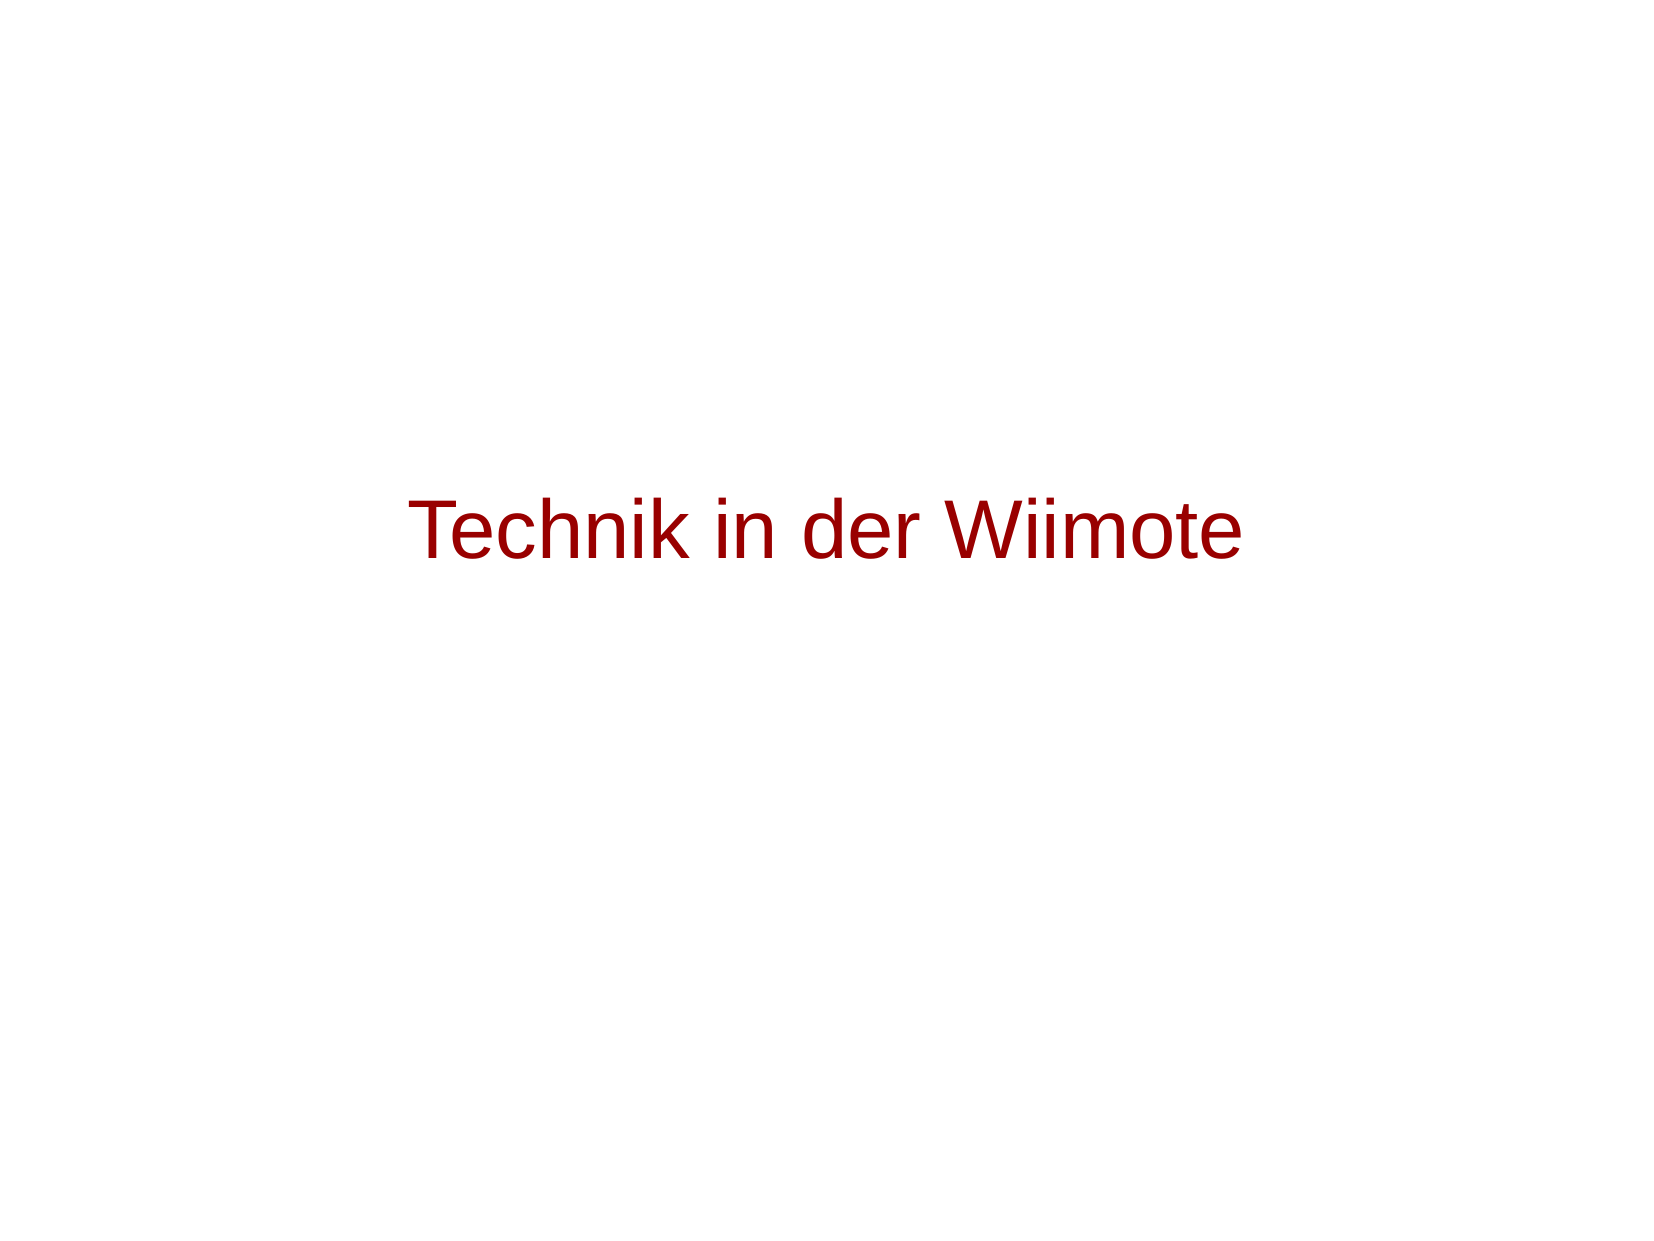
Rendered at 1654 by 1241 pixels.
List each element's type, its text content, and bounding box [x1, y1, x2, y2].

subtitle Technik in der Wiimote [82, 49, 1571, 1010]
